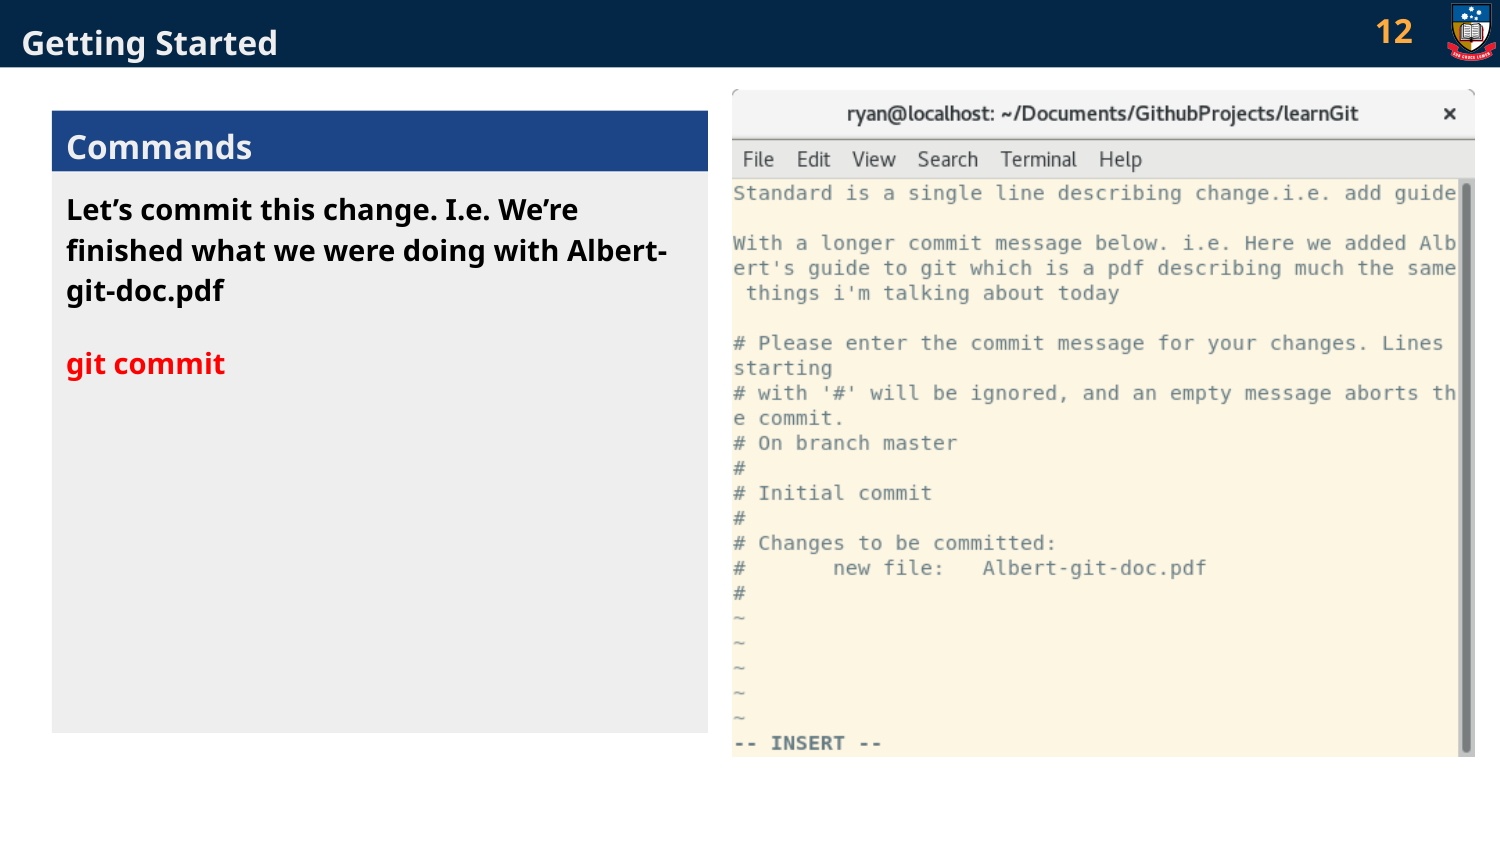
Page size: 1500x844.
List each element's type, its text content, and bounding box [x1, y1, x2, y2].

picture [1446, 1, 1497, 63]
slide_number <number> [1338, 0, 1428, 65]
title Commands [51, 110, 708, 171]
list Let’s commit this change. I.e. We’re finished what we were doing with Albert-git-doc.pdf git commit [51, 171, 708, 672]
subtitle Getting Started [6, 1, 728, 63]
picture [732, 89, 1475, 757]
